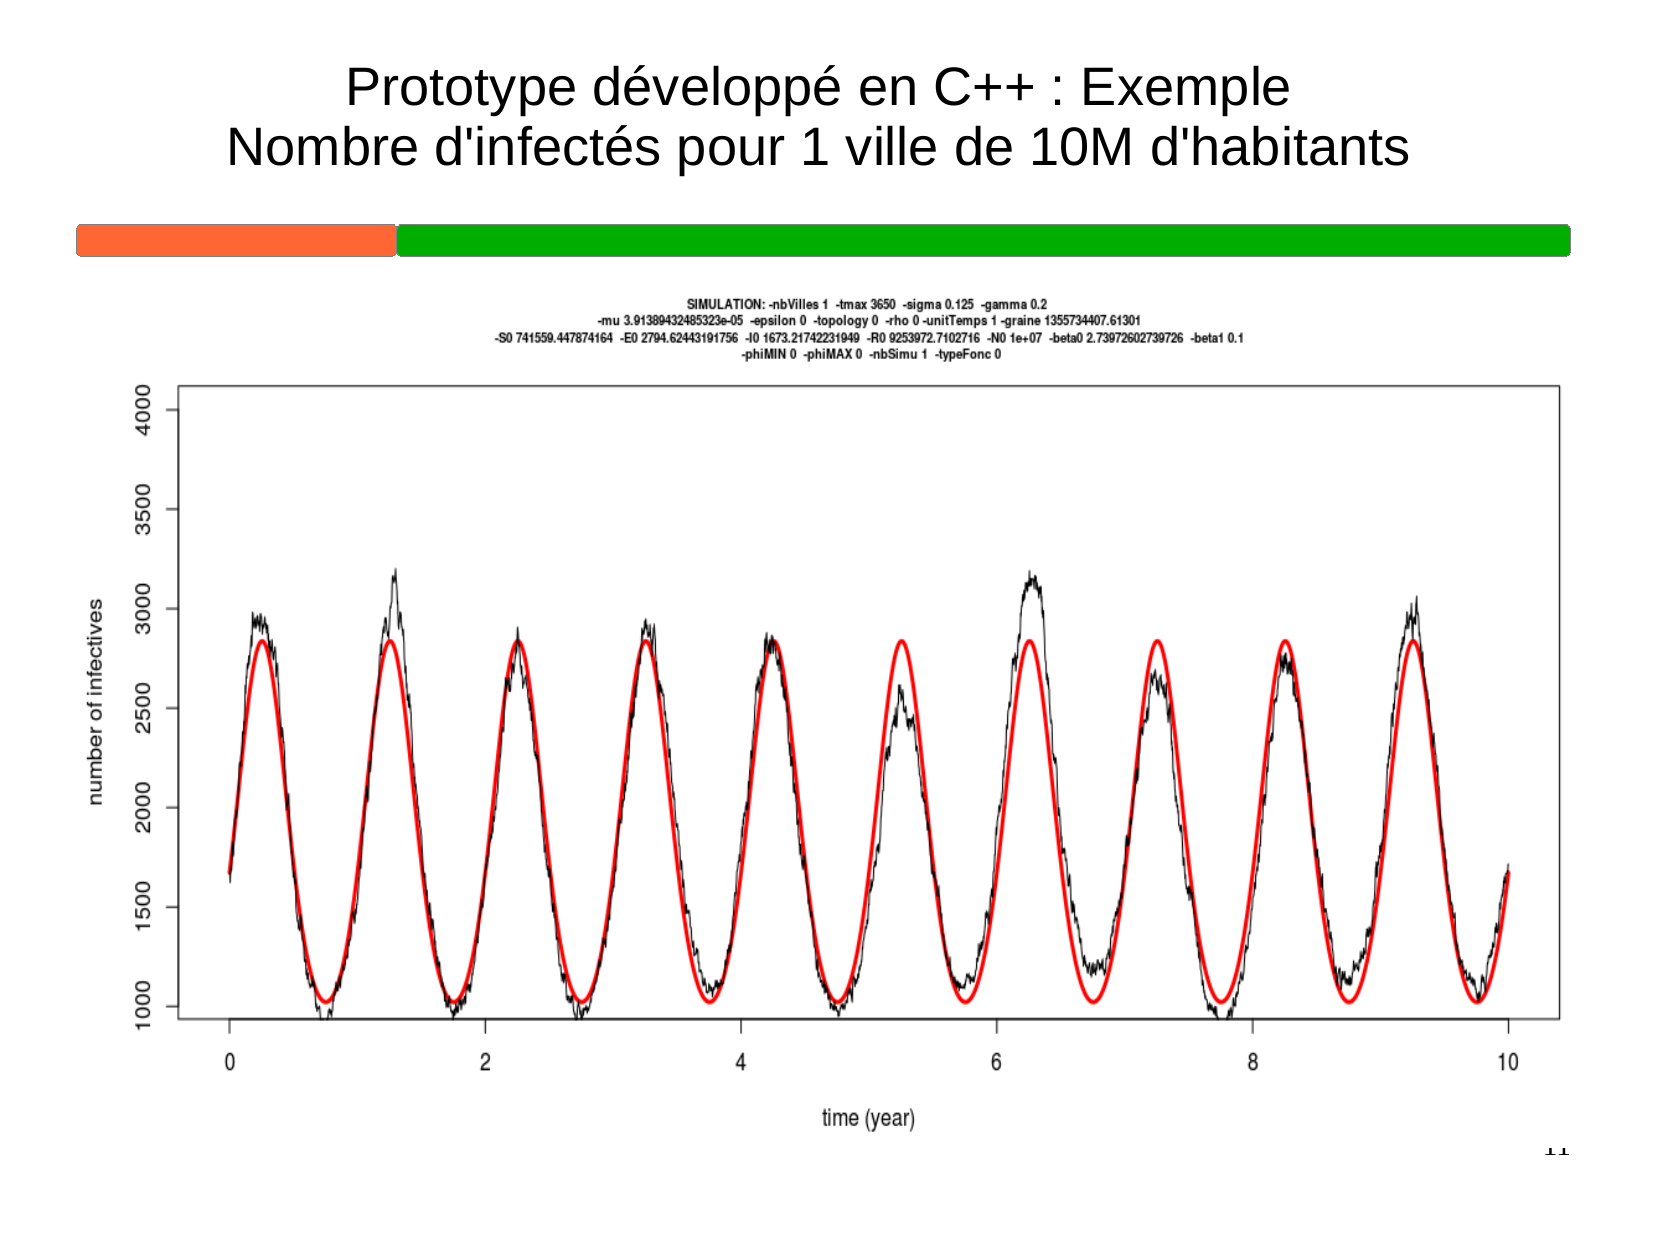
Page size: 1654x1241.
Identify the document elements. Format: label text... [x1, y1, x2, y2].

picture [82, 283, 1585, 1148]
title Prototype développé en C++ : Exemple Nombre d'infectés pour 1 ville de 10M d'habitants [82, 12, 1571, 221]
text_box [76, 224, 1571, 257]
